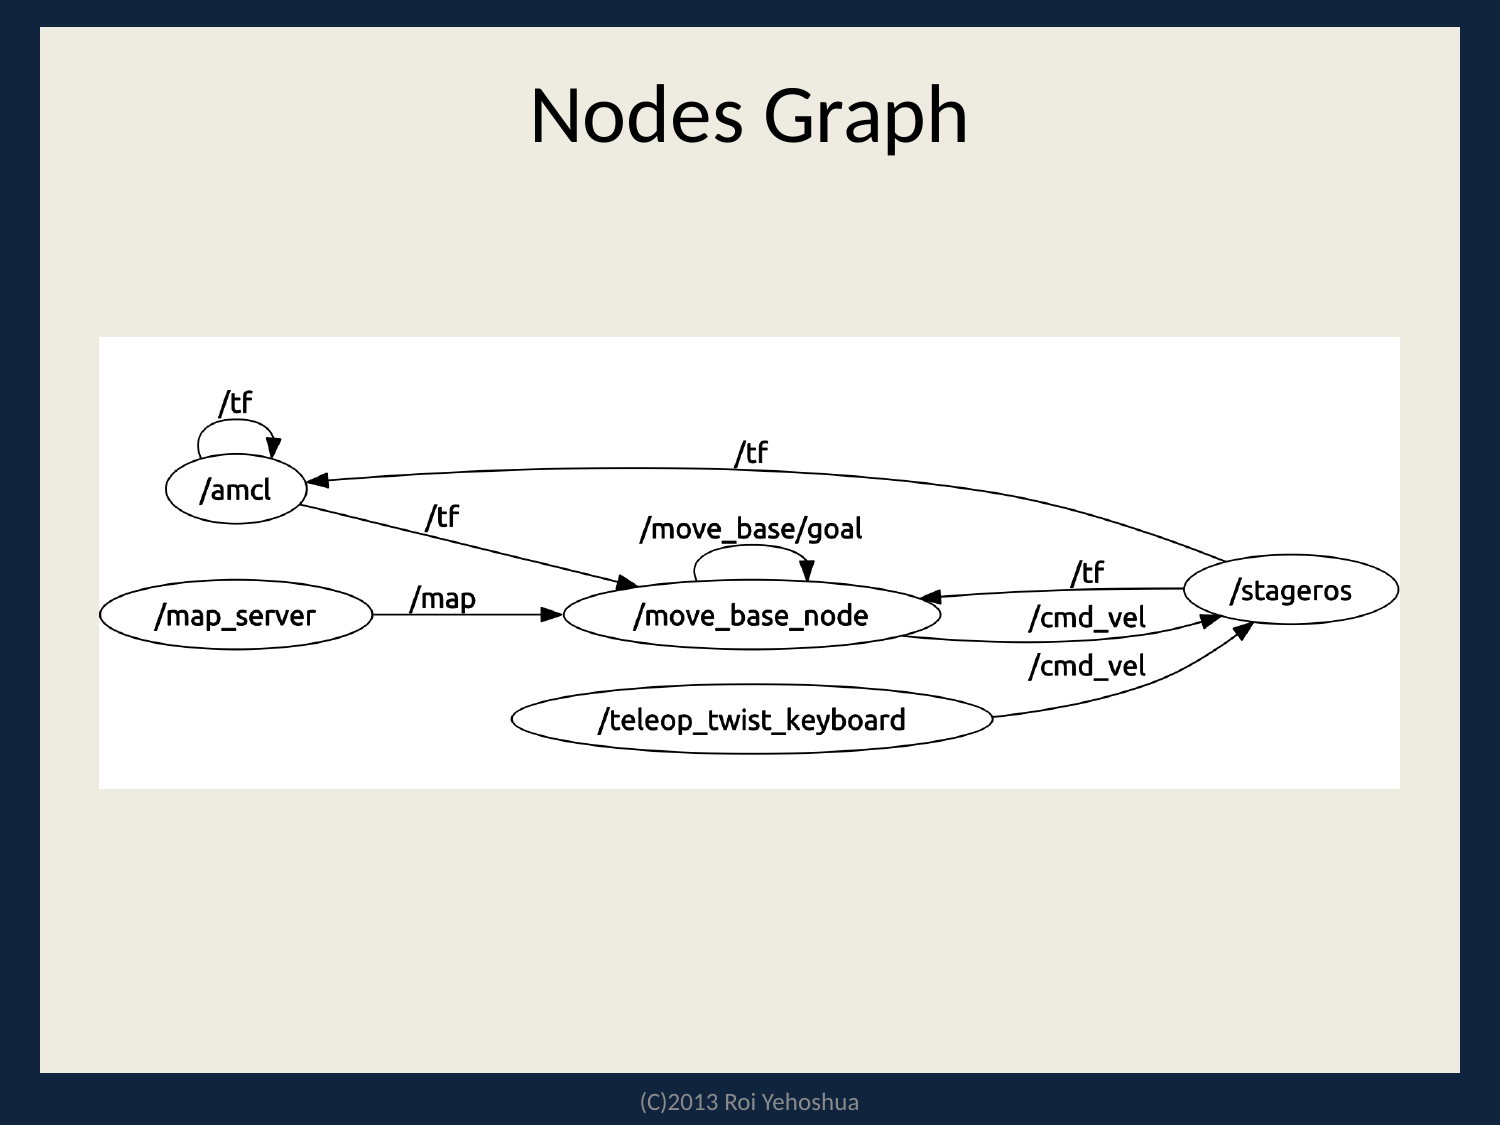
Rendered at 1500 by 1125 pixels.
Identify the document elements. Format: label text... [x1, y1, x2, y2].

title Nodes Graph [37, 31, 1463, 188]
footer (C)2013 Roi Yehoshua [512, 1074, 988, 1125]
picture [99, 337, 1400, 789]
